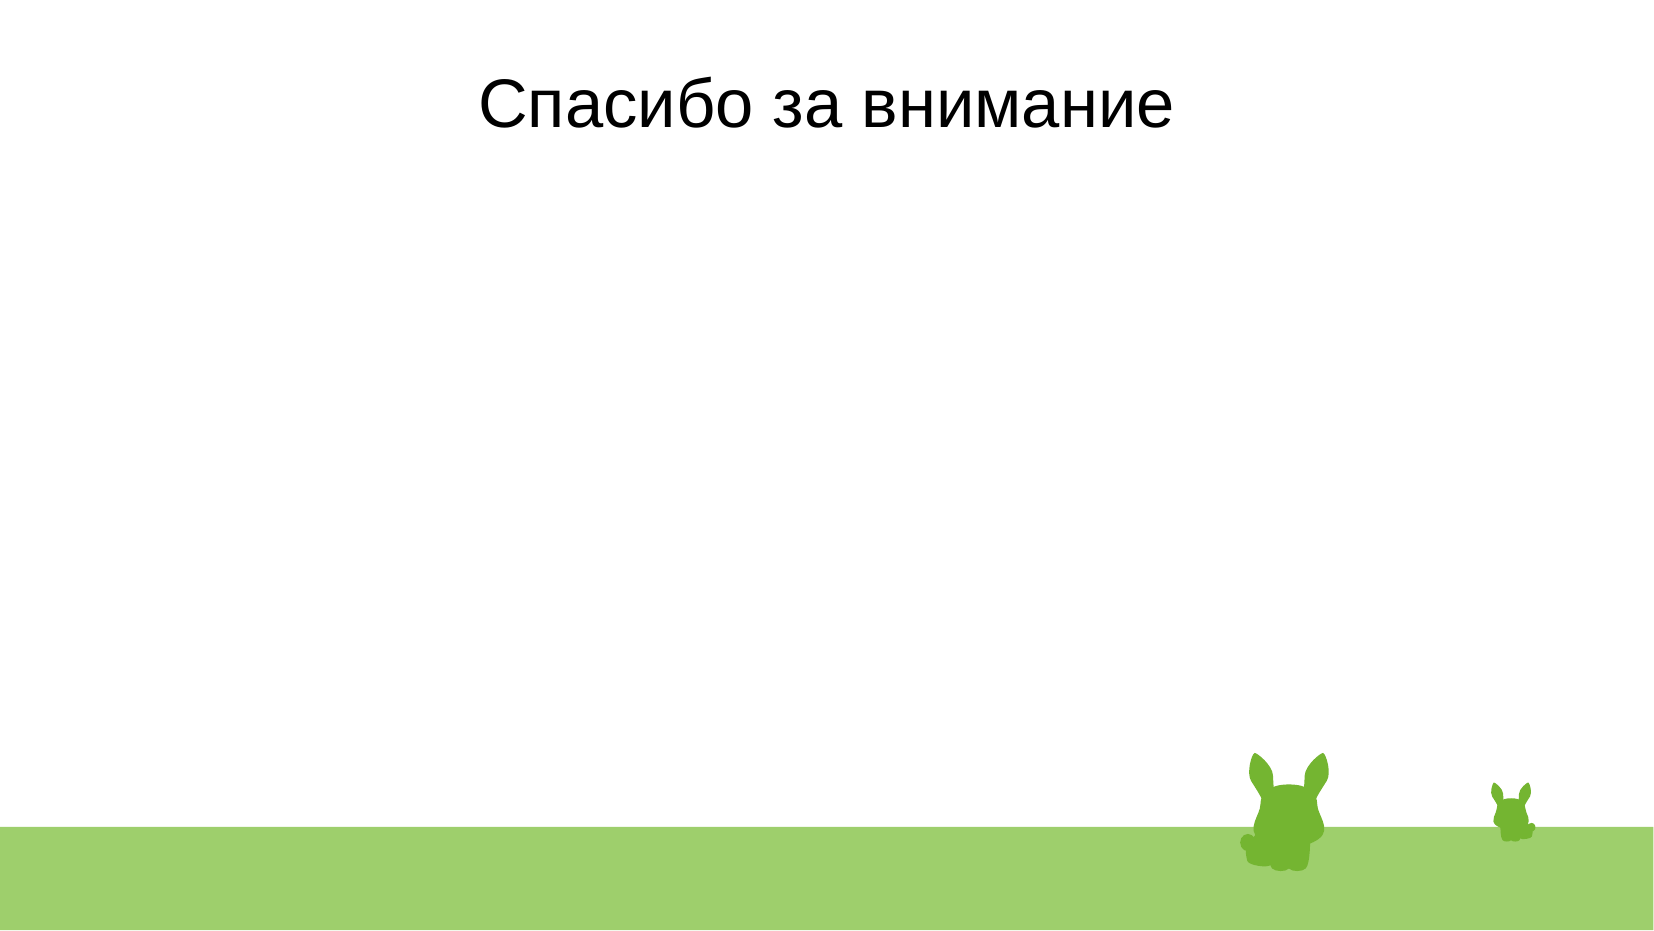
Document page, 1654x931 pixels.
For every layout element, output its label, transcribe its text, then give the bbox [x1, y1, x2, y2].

title Спасибо за внимание [88, 29, 1565, 178]
